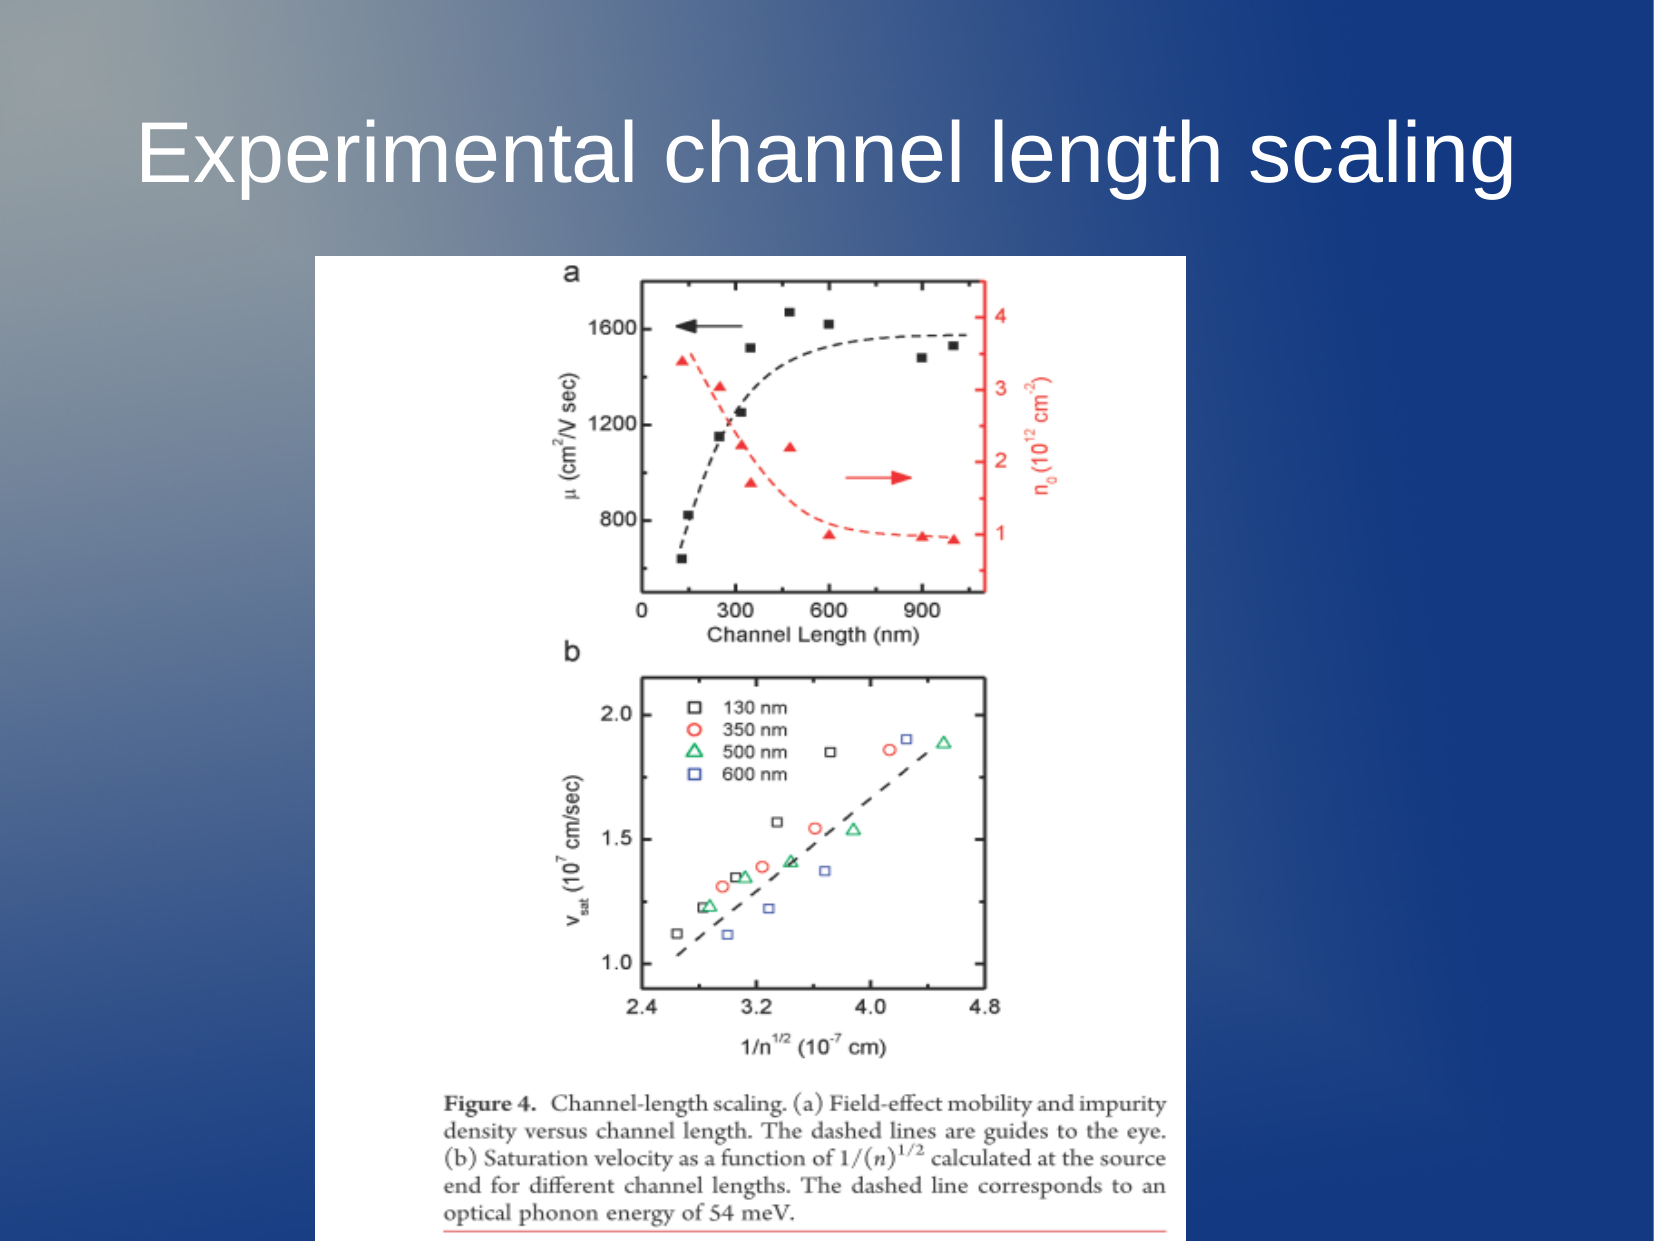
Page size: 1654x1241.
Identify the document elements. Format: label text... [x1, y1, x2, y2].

title Experimental channel length scaling [82, 49, 1571, 257]
picture [0, 0, 1654, 1241]
